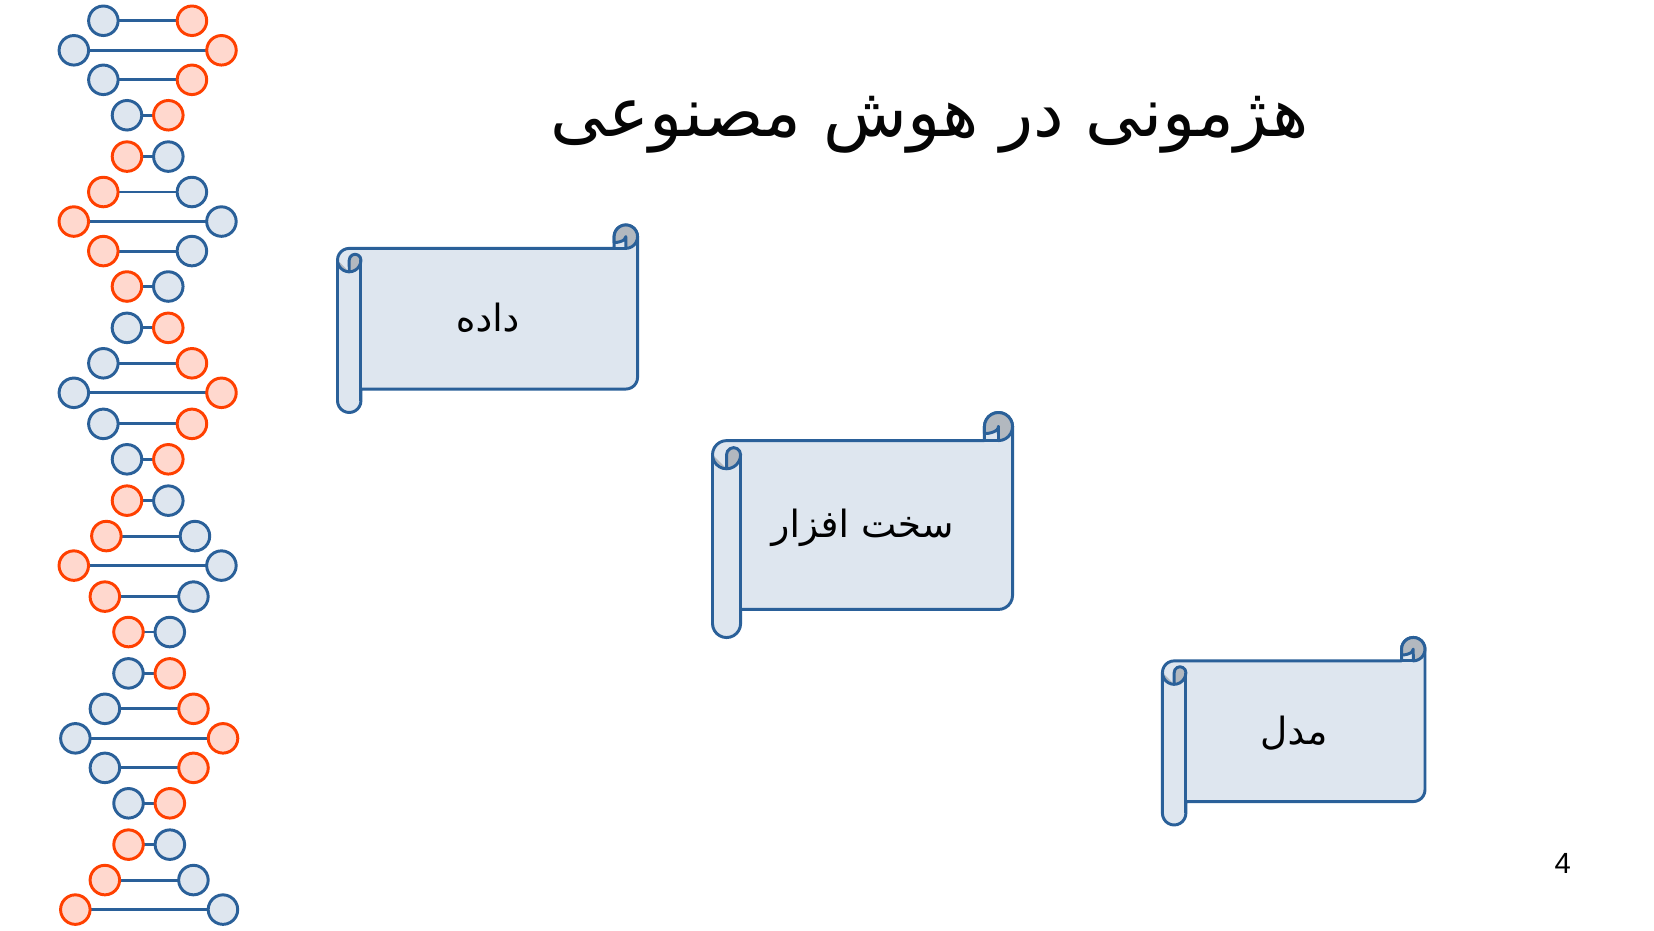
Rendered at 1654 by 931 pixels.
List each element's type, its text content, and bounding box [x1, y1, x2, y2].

text_box داده [337, 264, 361, 413]
text_box داده [337, 240, 638, 390]
text_box سخت افزار [712, 459, 741, 638]
text_box مدل [1162, 650, 1426, 802]
text_box سخت افزار [712, 430, 1013, 610]
text_box مدل [1162, 677, 1186, 826]
title هژمونی در هوش مصنوعی [265, 35, 1595, 189]
